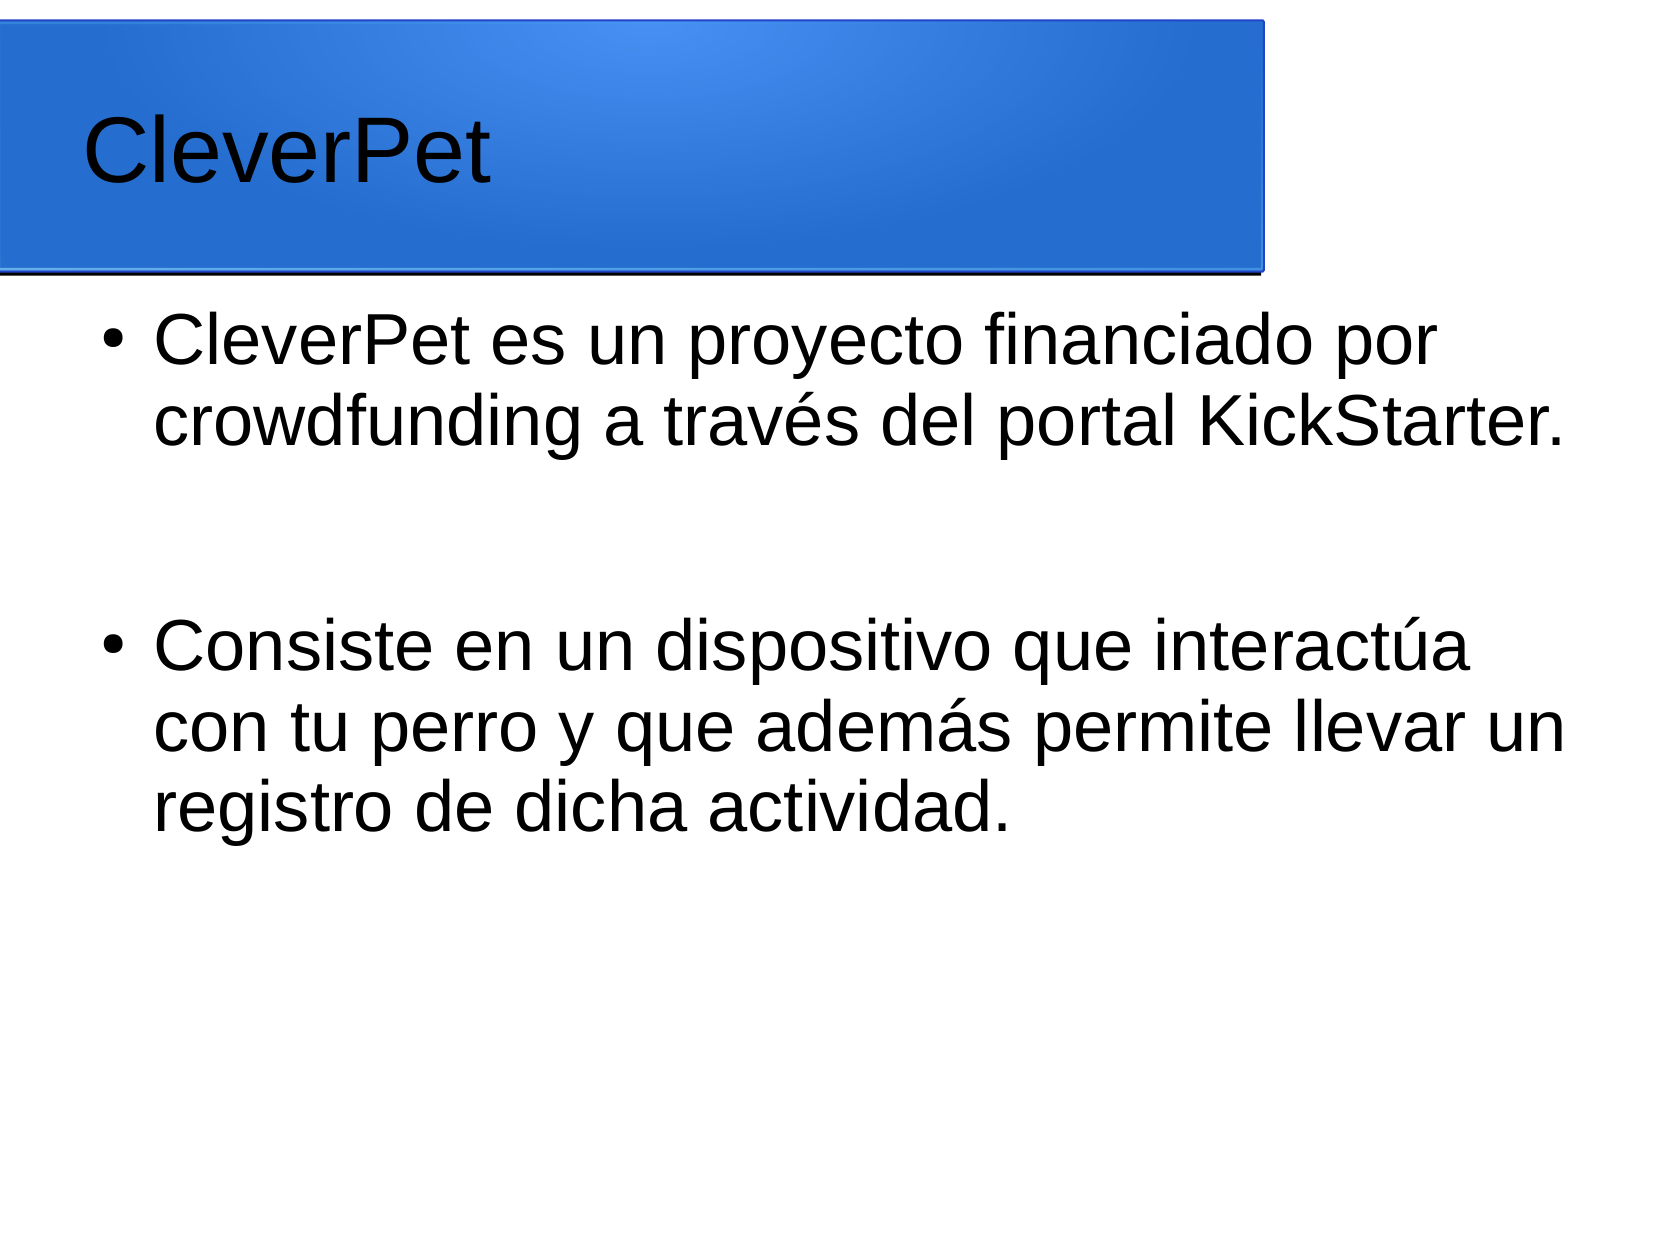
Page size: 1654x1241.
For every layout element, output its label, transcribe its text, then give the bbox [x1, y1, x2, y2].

title CleverPet [82, 47, 1235, 252]
list CleverPet es un proyecto financiado por crowdfunding a través del portal KickStarter. Consiste en un dispositivo que interactúa con tu perro y que además permite llevar un registro de dicha actividad. [82, 299, 1571, 1019]
